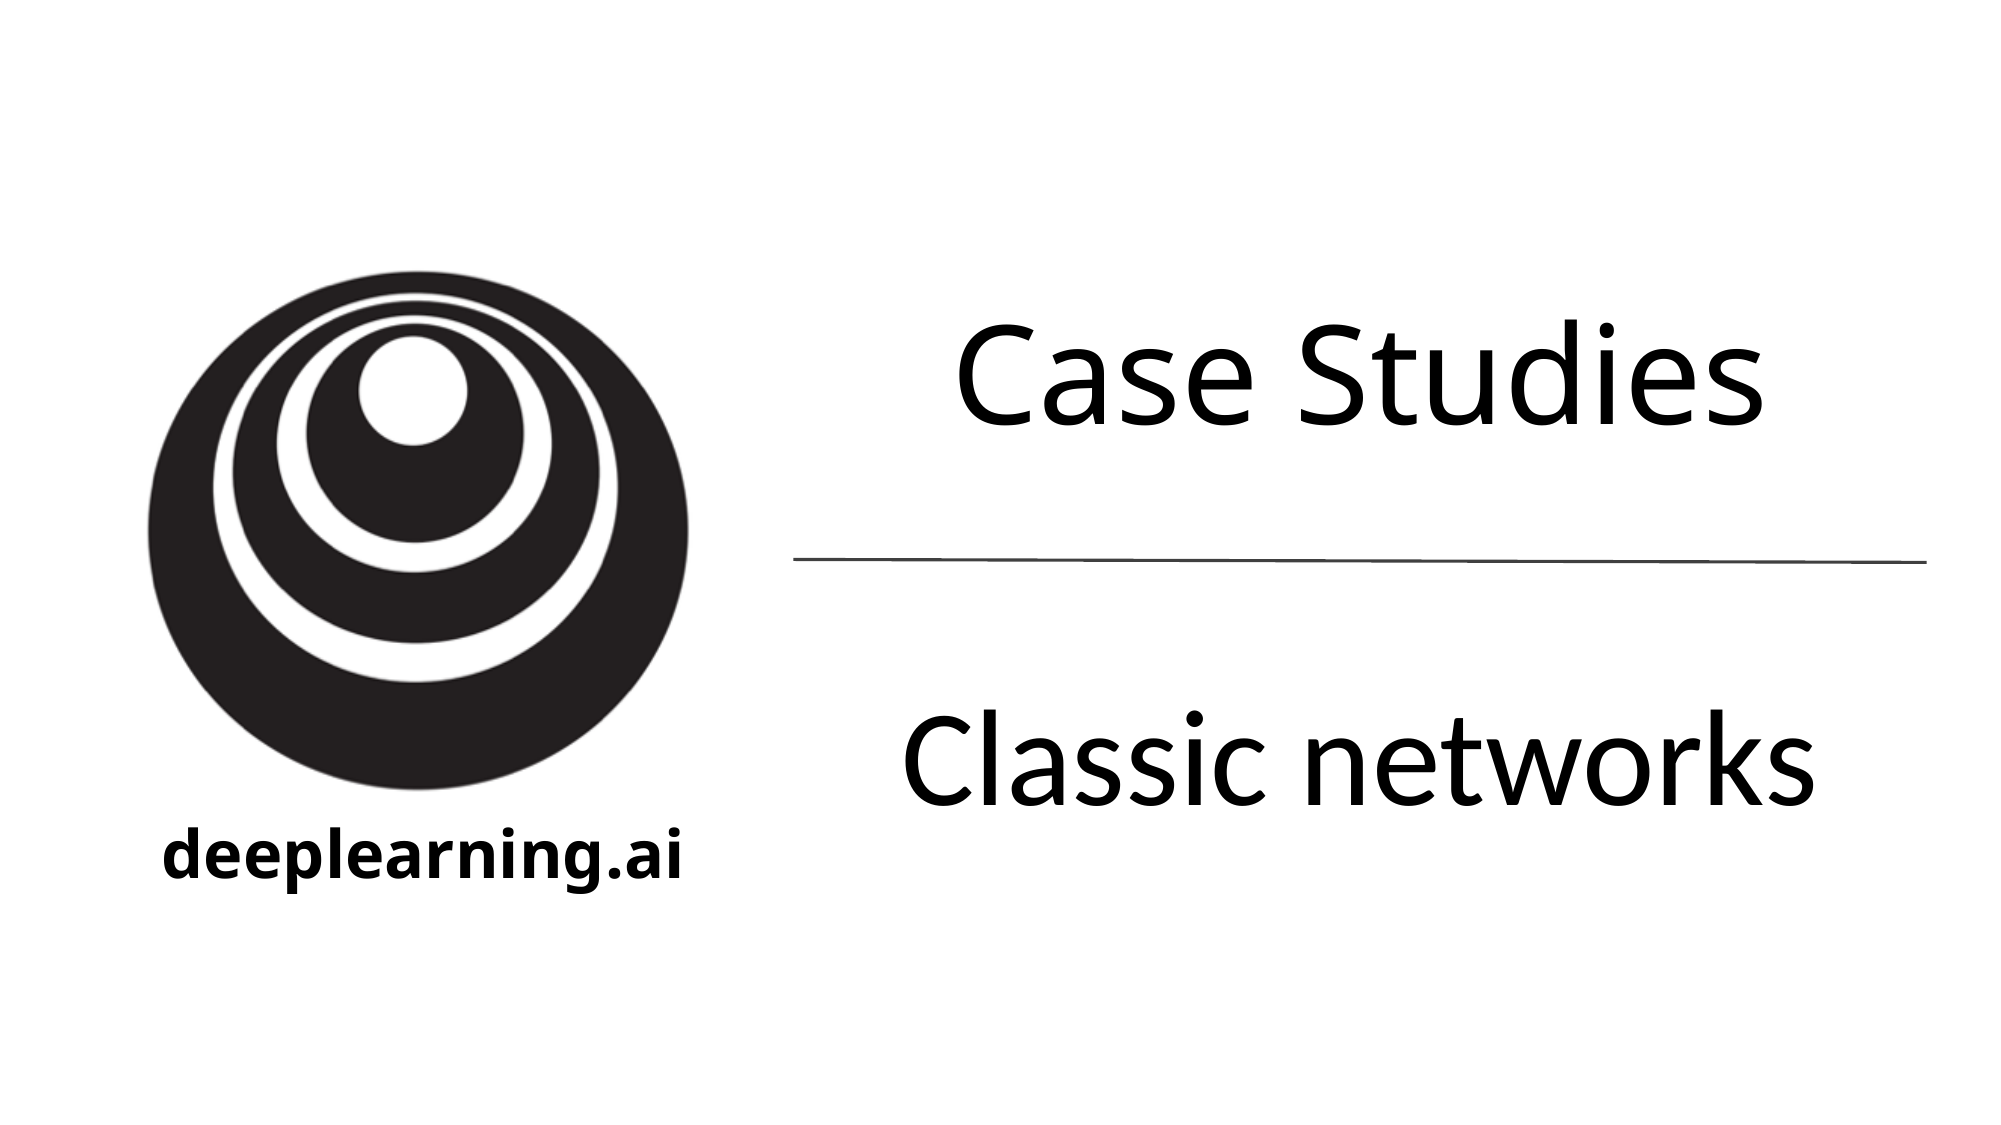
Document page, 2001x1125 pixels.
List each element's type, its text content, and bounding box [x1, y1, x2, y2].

text_box deeplearning.ai [56, 768, 790, 901]
text_box [179, 194, 669, 702]
title Case Studies [848, 161, 1872, 462]
text_box Classic networks [880, 660, 1840, 843]
picture [108, 234, 739, 768]
